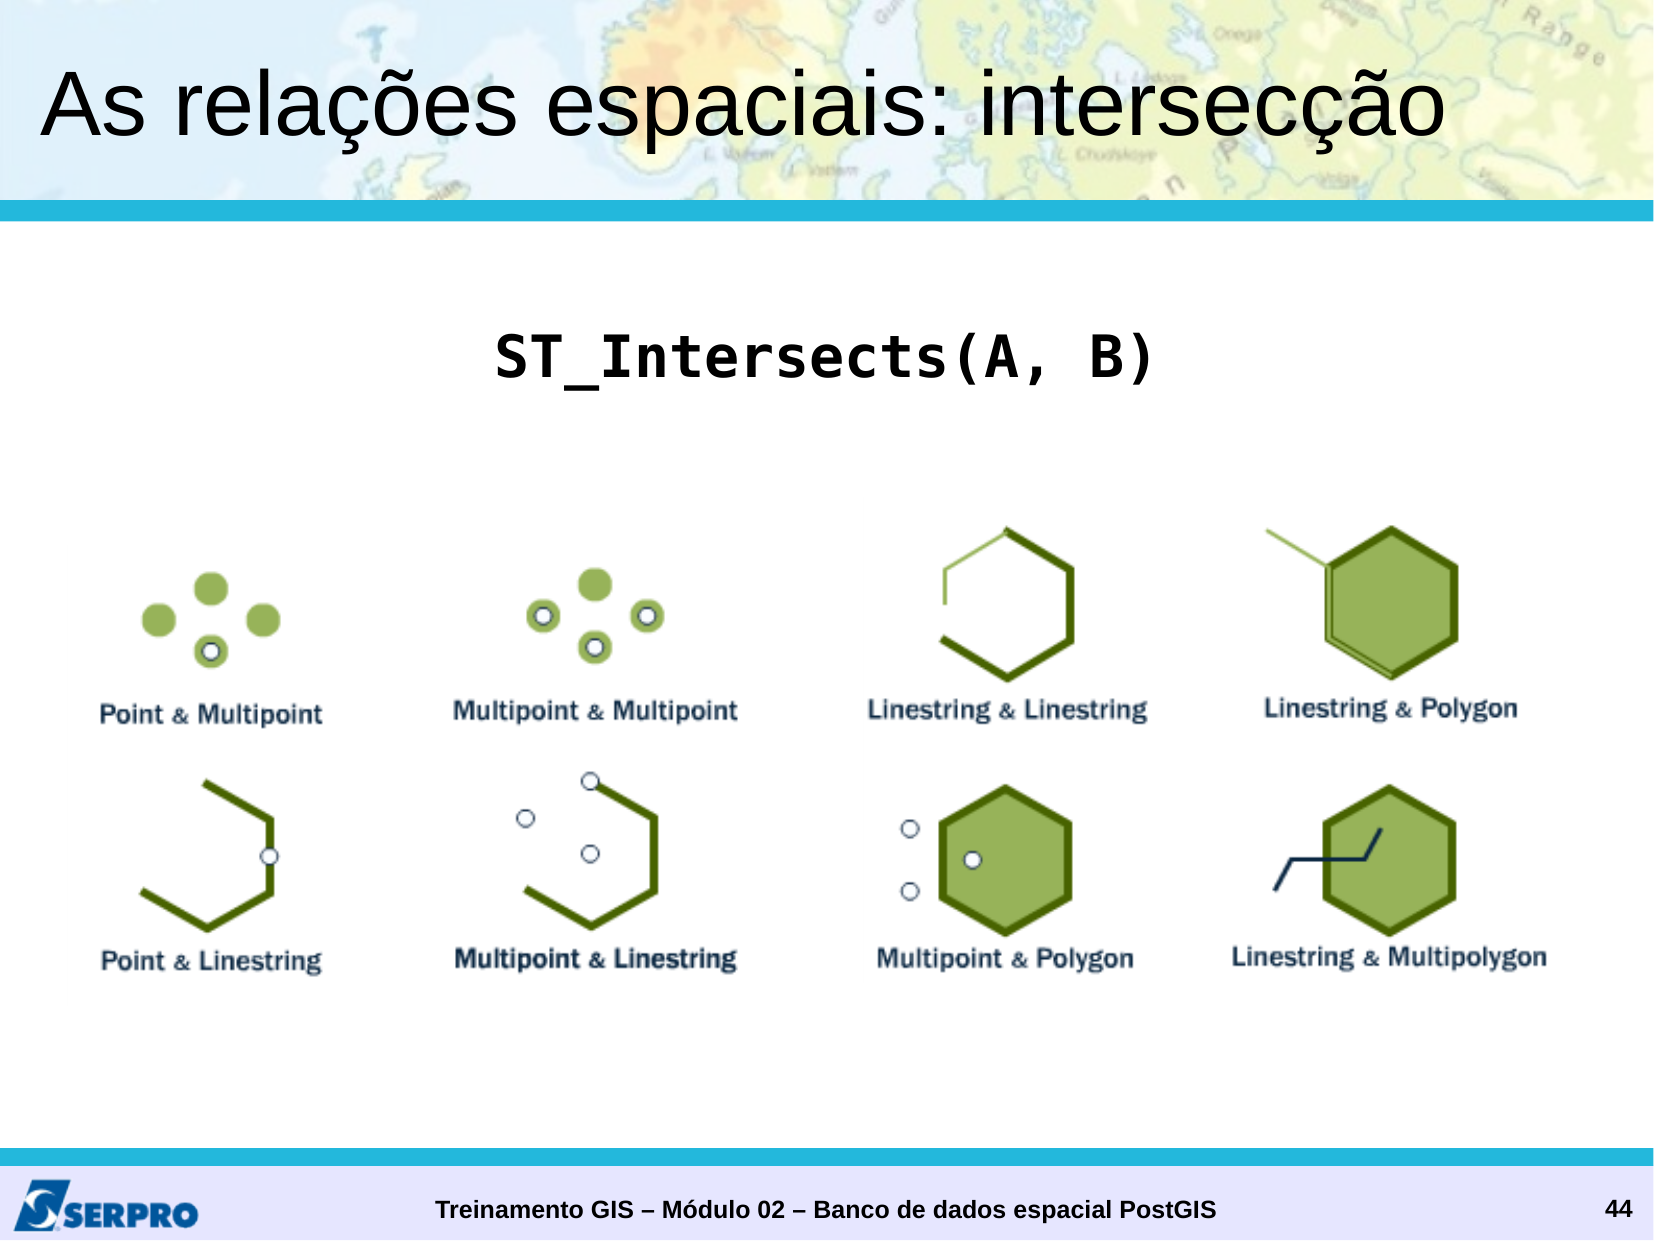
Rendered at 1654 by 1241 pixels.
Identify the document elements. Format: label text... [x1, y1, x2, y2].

text_box ST_Intersects(A, B) [450, 316, 1204, 399]
title As relações espaciais: intersecção [40, 49, 1614, 159]
picture [66, 545, 763, 1006]
picture [862, 497, 1559, 983]
picture [10, 1177, 201, 1235]
